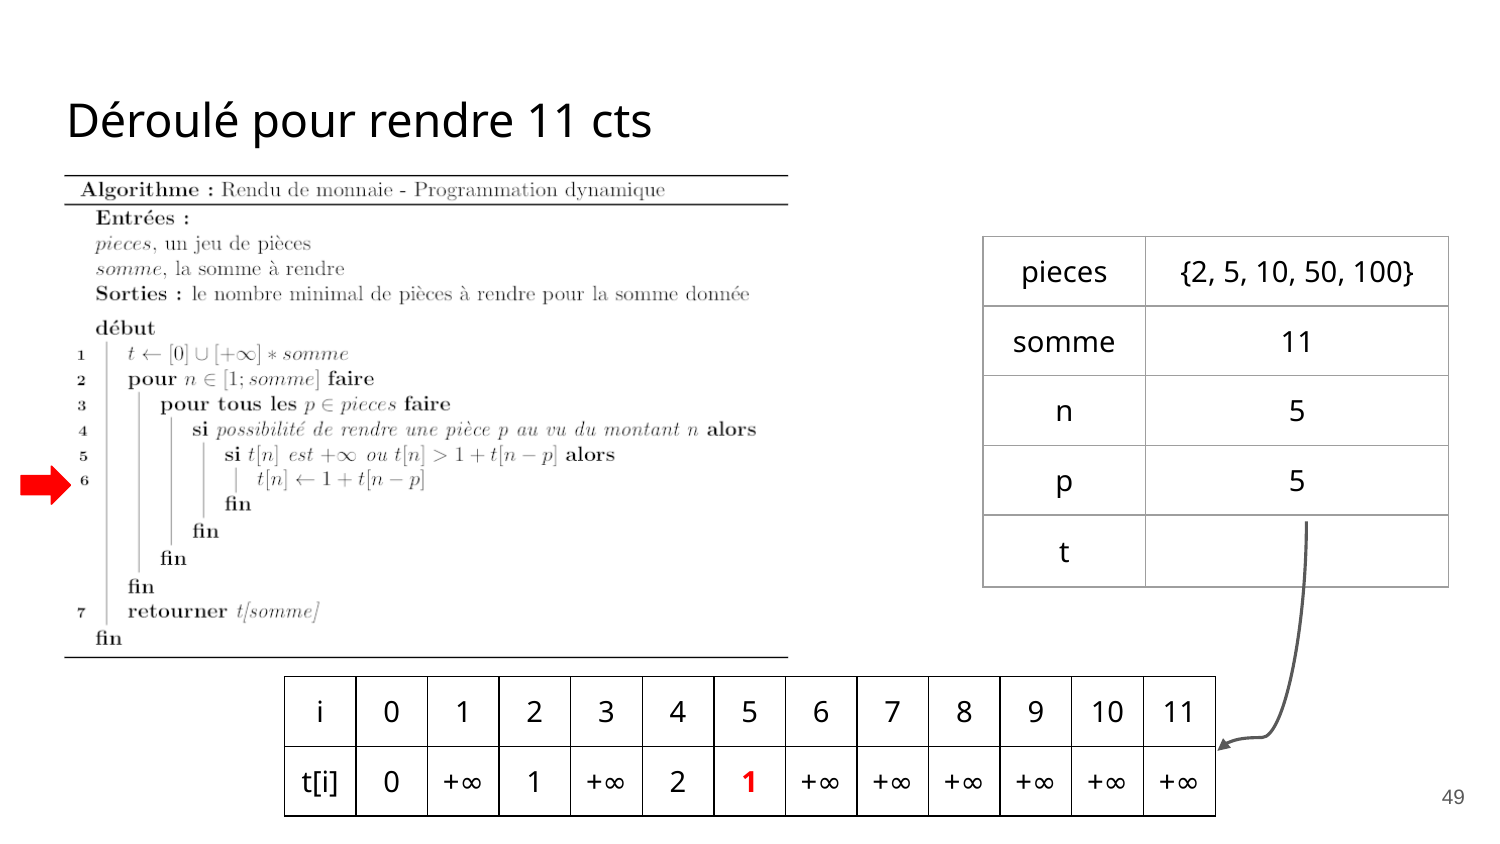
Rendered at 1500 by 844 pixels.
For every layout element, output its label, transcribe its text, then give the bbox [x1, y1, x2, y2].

table_cell [1146, 516, 1448, 586]
title Déroulé pour rendre 11 cts [51, 72, 1449, 167]
text_box [21, 466, 71, 505]
table_header 1 [428, 677, 498, 746]
table_cell +∞ [1072, 747, 1143, 815]
table_header 7 [858, 677, 928, 746]
table_cell 2 [643, 747, 713, 815]
table_header 10 [1072, 677, 1143, 746]
table_cell somme [984, 307, 1145, 375]
table_header 8 [929, 677, 999, 746]
table_header 5 [715, 677, 785, 746]
table_cell +∞ [929, 747, 999, 815]
table_header 2 [500, 677, 570, 746]
table_header pieces [984, 237, 1145, 305]
picture [63, 173, 789, 660]
table_cell +∞ [786, 747, 856, 815]
table_cell t[i] [285, 747, 355, 815]
table_cell t [984, 516, 1145, 586]
table_header 11 [1144, 677, 1215, 746]
table_cell 1 [500, 747, 570, 815]
table_header 3 [571, 677, 642, 746]
table_cell 11 [1146, 307, 1448, 375]
table_cell 1 [715, 747, 785, 815]
table_cell 0 [357, 747, 427, 815]
table_cell +∞ [1001, 747, 1071, 815]
table_cell +∞ [571, 747, 642, 815]
table_header 0 [357, 677, 427, 746]
table_header 4 [643, 677, 713, 746]
table_cell +∞ [1144, 747, 1215, 815]
table_header {2, 5, 10, 50, 100} [1146, 237, 1448, 305]
table_cell n [984, 376, 1145, 445]
table_cell p [984, 446, 1145, 514]
table_header 6 [786, 677, 856, 746]
table_header i [285, 677, 355, 746]
table_cell 5 [1146, 376, 1448, 445]
slide_number <numéro> [1389, 764, 1480, 830]
table_header 9 [1001, 677, 1071, 746]
table_cell +∞ [858, 747, 928, 815]
table_cell +∞ [428, 747, 498, 815]
table_cell 5 [1146, 446, 1448, 514]
